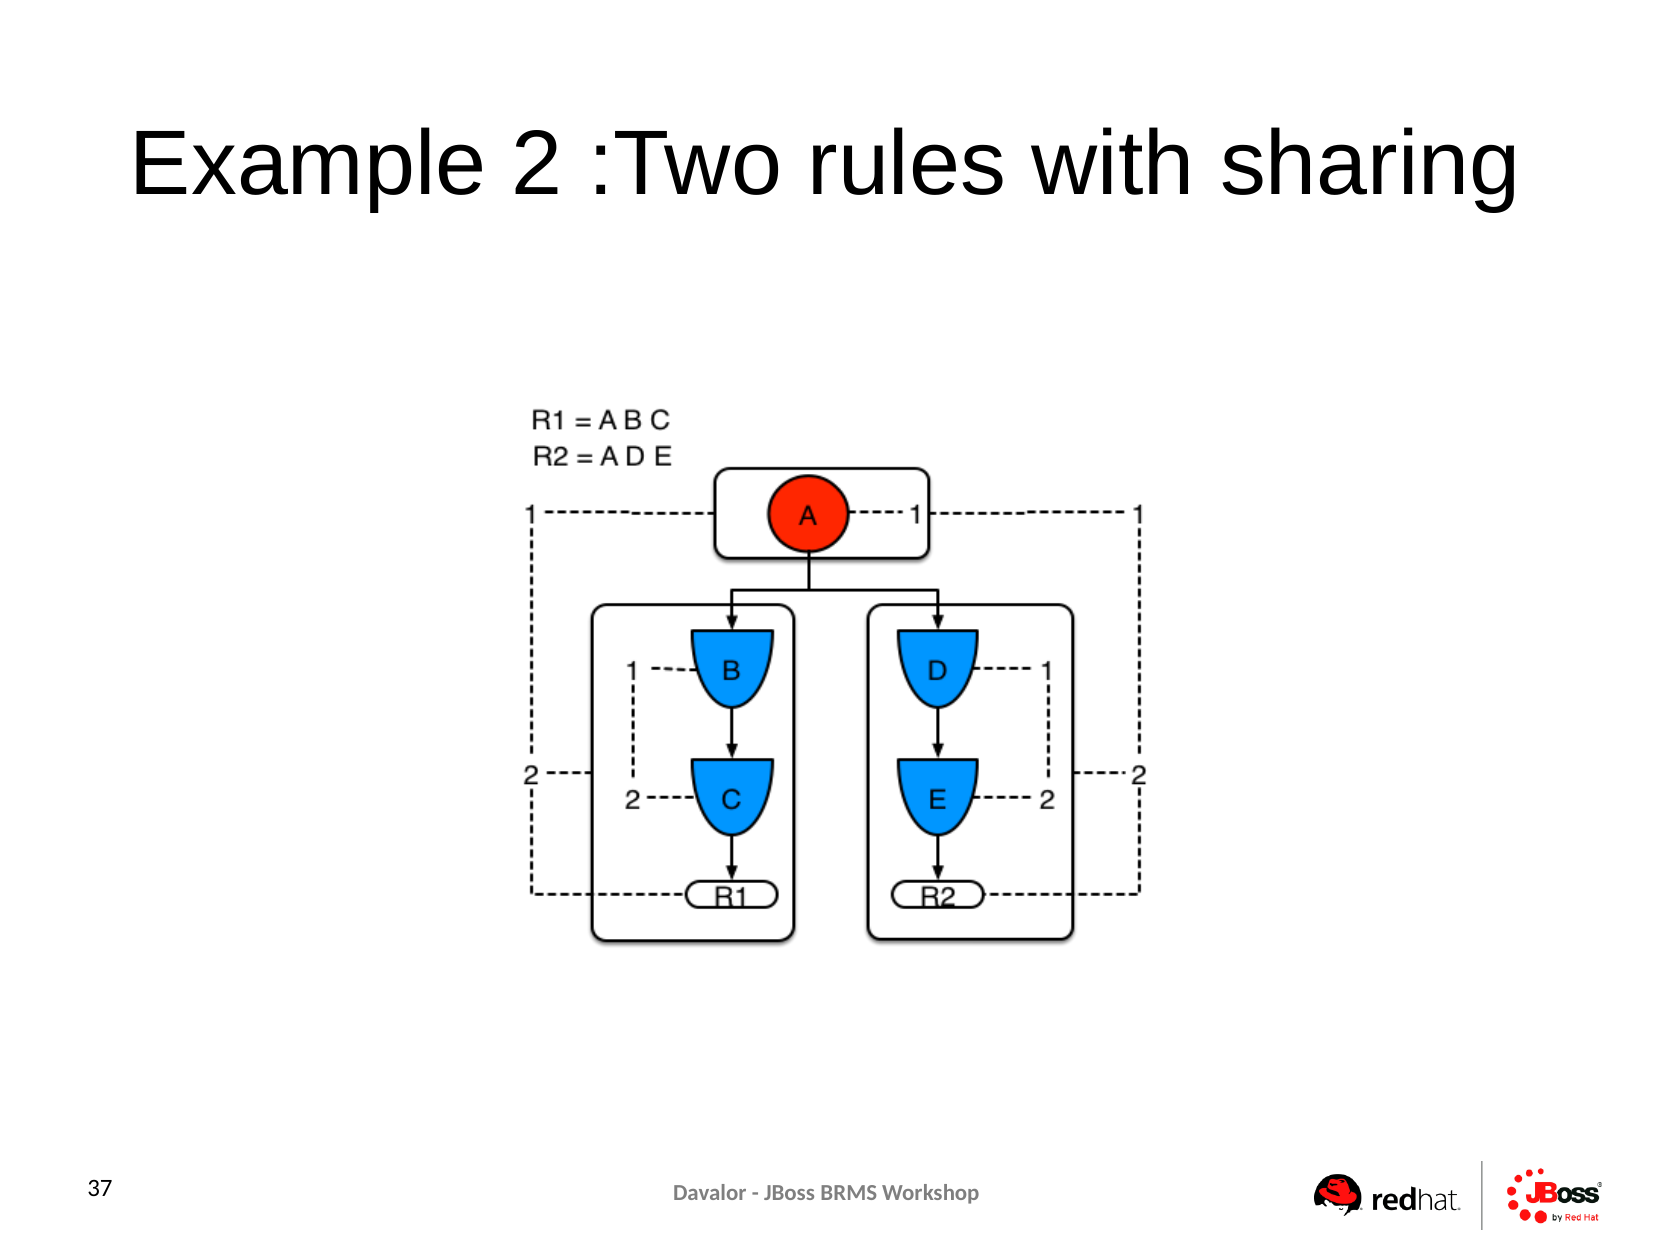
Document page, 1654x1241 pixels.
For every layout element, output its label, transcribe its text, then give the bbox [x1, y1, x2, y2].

title Example 2 :Two rules with sharing [82, 100, 1571, 225]
picture [500, 389, 1170, 967]
picture [1314, 1161, 1602, 1230]
